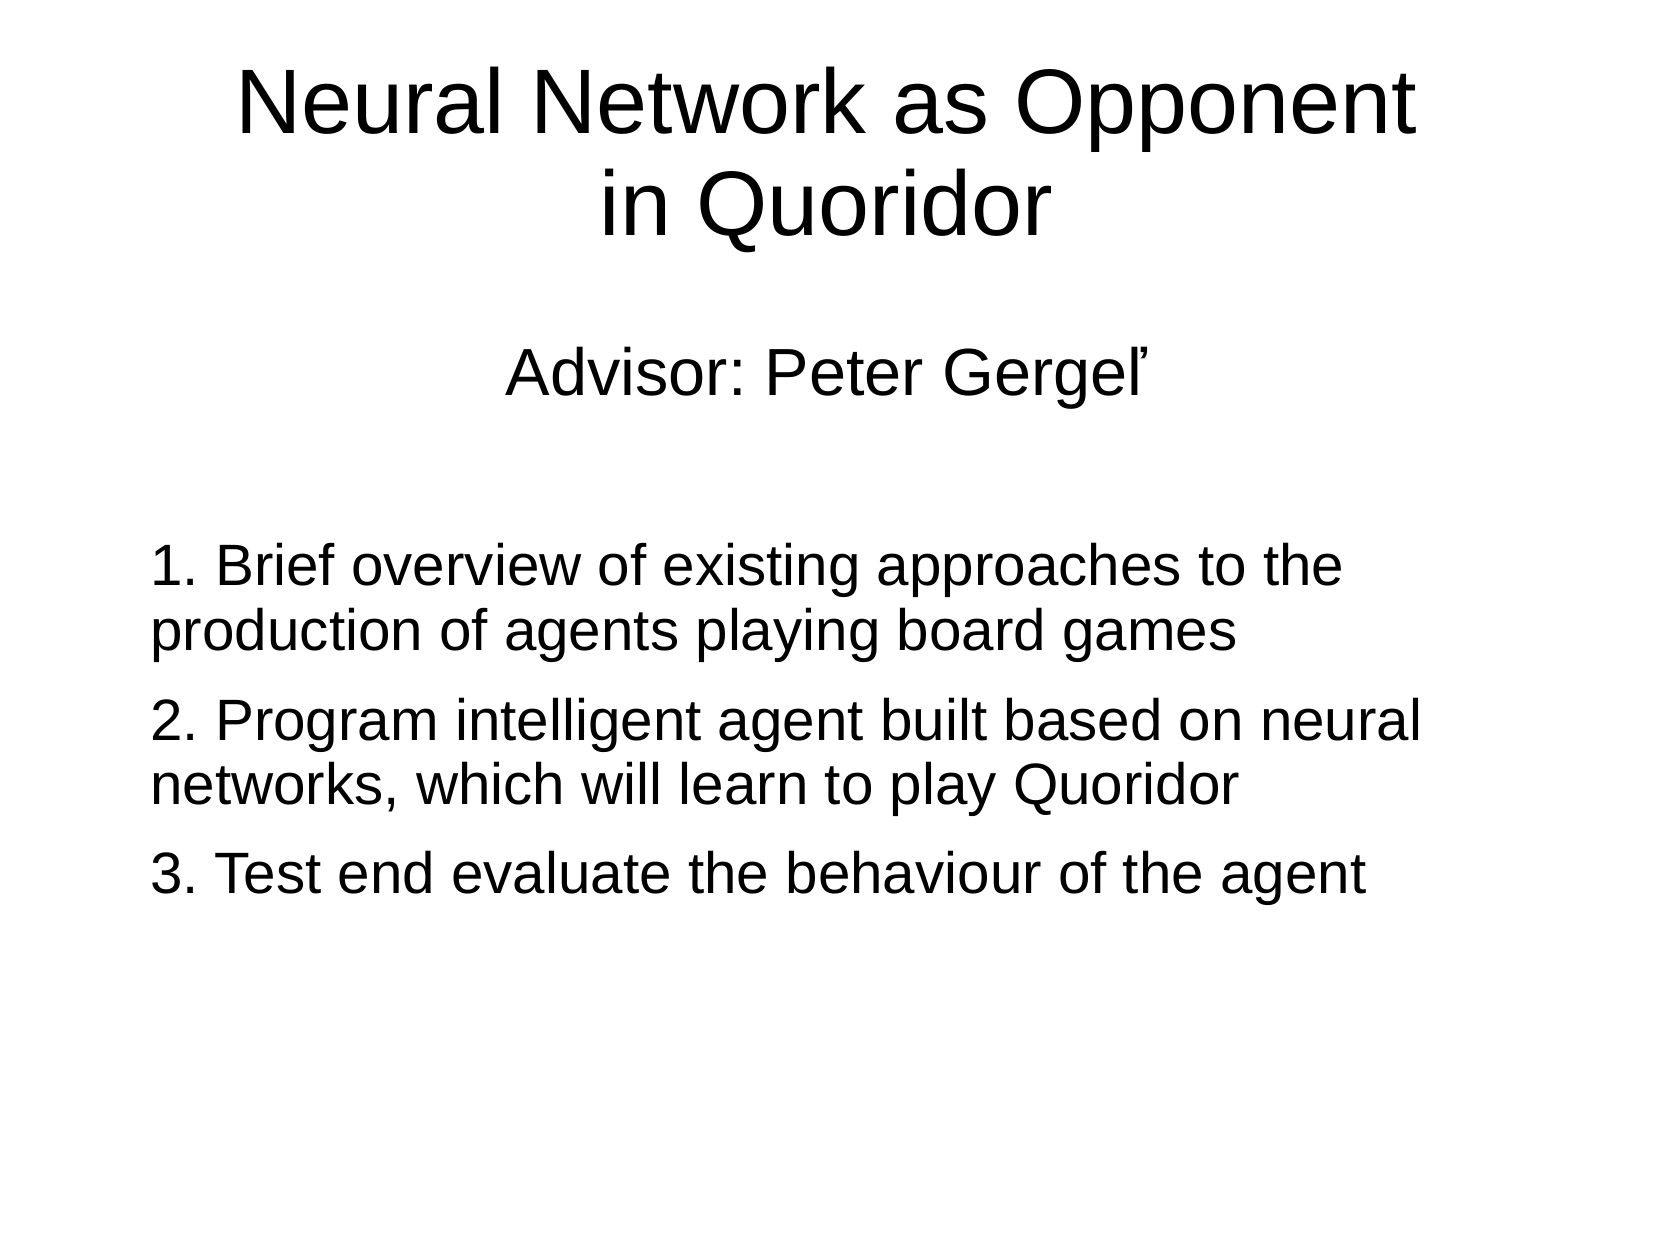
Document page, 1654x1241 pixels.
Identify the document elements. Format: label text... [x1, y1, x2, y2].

subtitle Advisor: Peter Gergeľ [82, 335, 1571, 421]
title Neural Network as Opponent in Quoridor [82, 49, 1571, 257]
text_box 1. Brief overview of existing approaches to the production of agents playing board games 2. Program intelligent agent built based on neural networks, which will learn to play Quoridor 3. Test end evaluate the behaviour of the agent [100, 525, 1541, 915]
